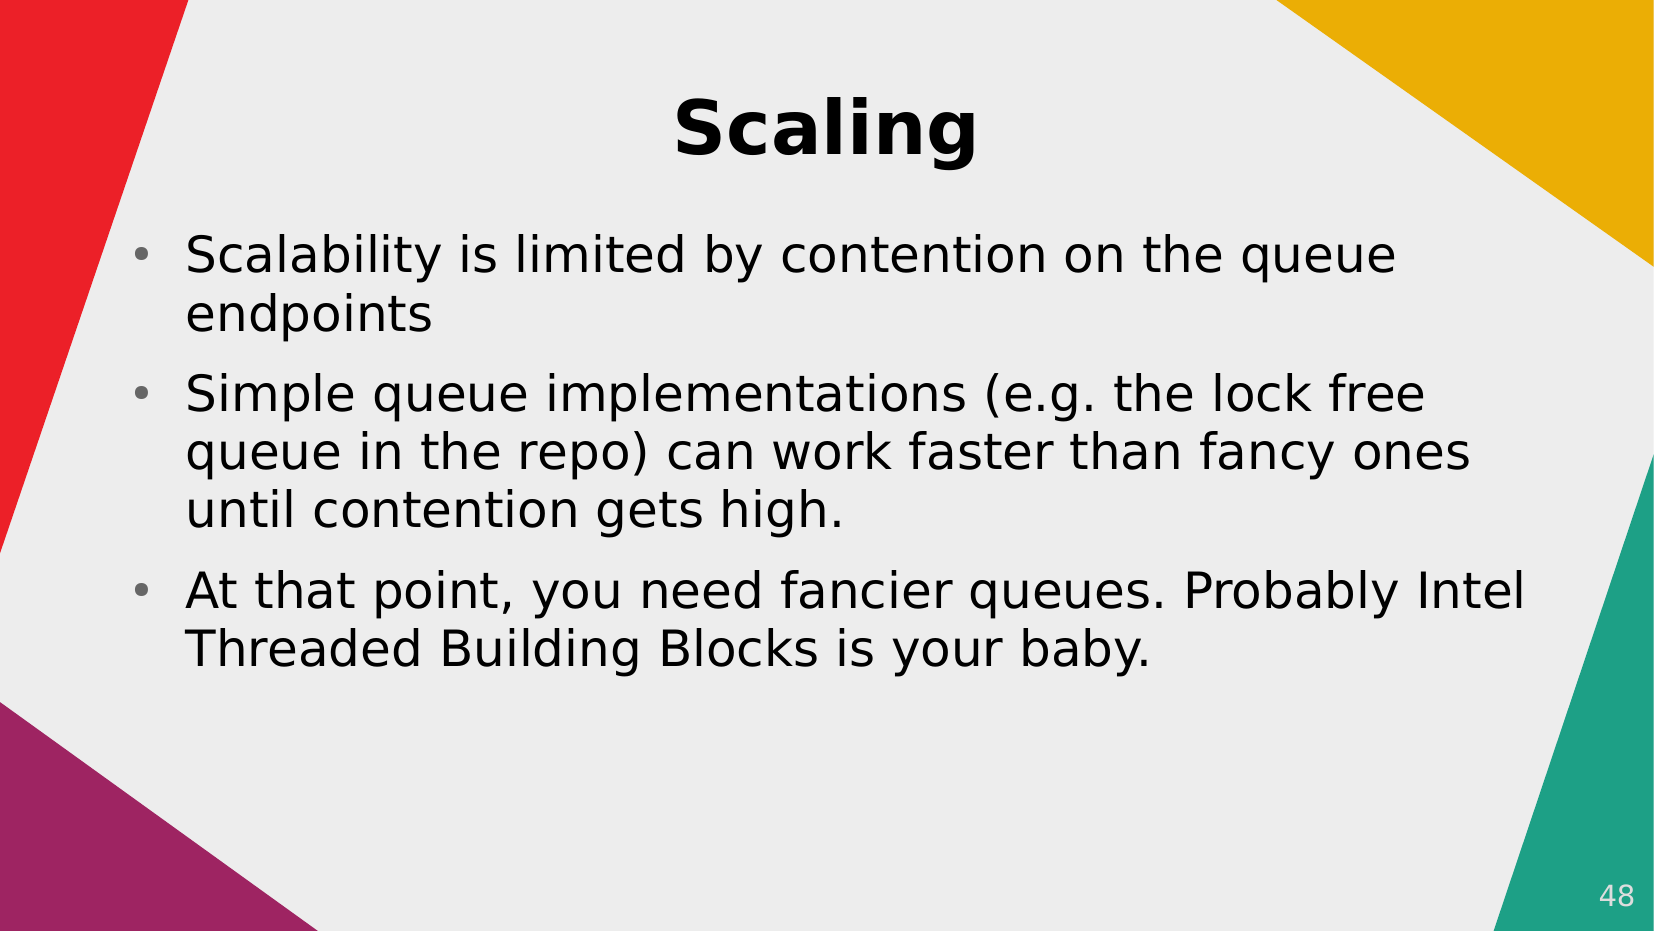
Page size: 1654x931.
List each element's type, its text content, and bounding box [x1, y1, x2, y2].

list Scalability is limited by contention on the queue endpoints Simple queue implementations (e.g. the lock free queue in the repo) can work faster than fancy ones until contention gets high. At that point, you need fancier queues. Probably Intel Threaded Building Blocks is your baby. [114, 226, 1539, 775]
title Scaling [114, 54, 1539, 203]
